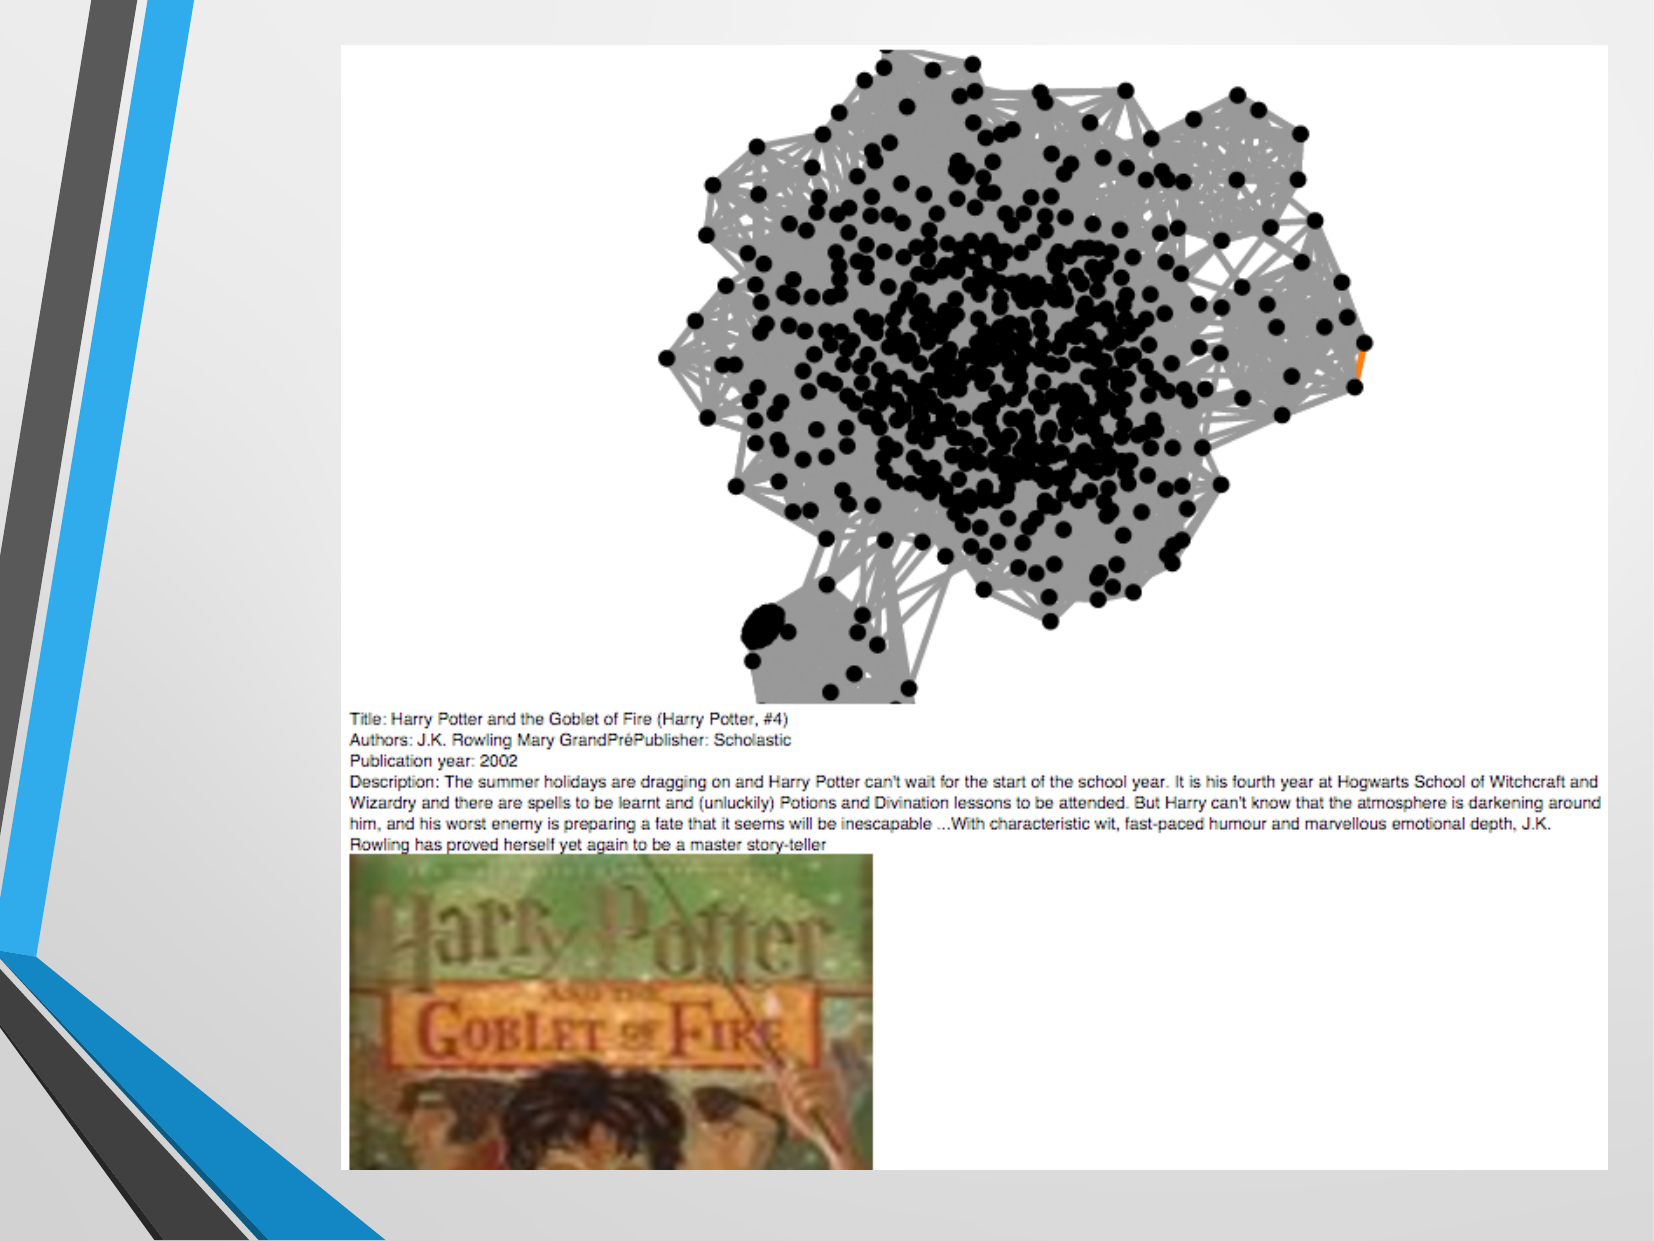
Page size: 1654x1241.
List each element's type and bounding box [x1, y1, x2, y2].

picture [341, 45, 1608, 1170]
